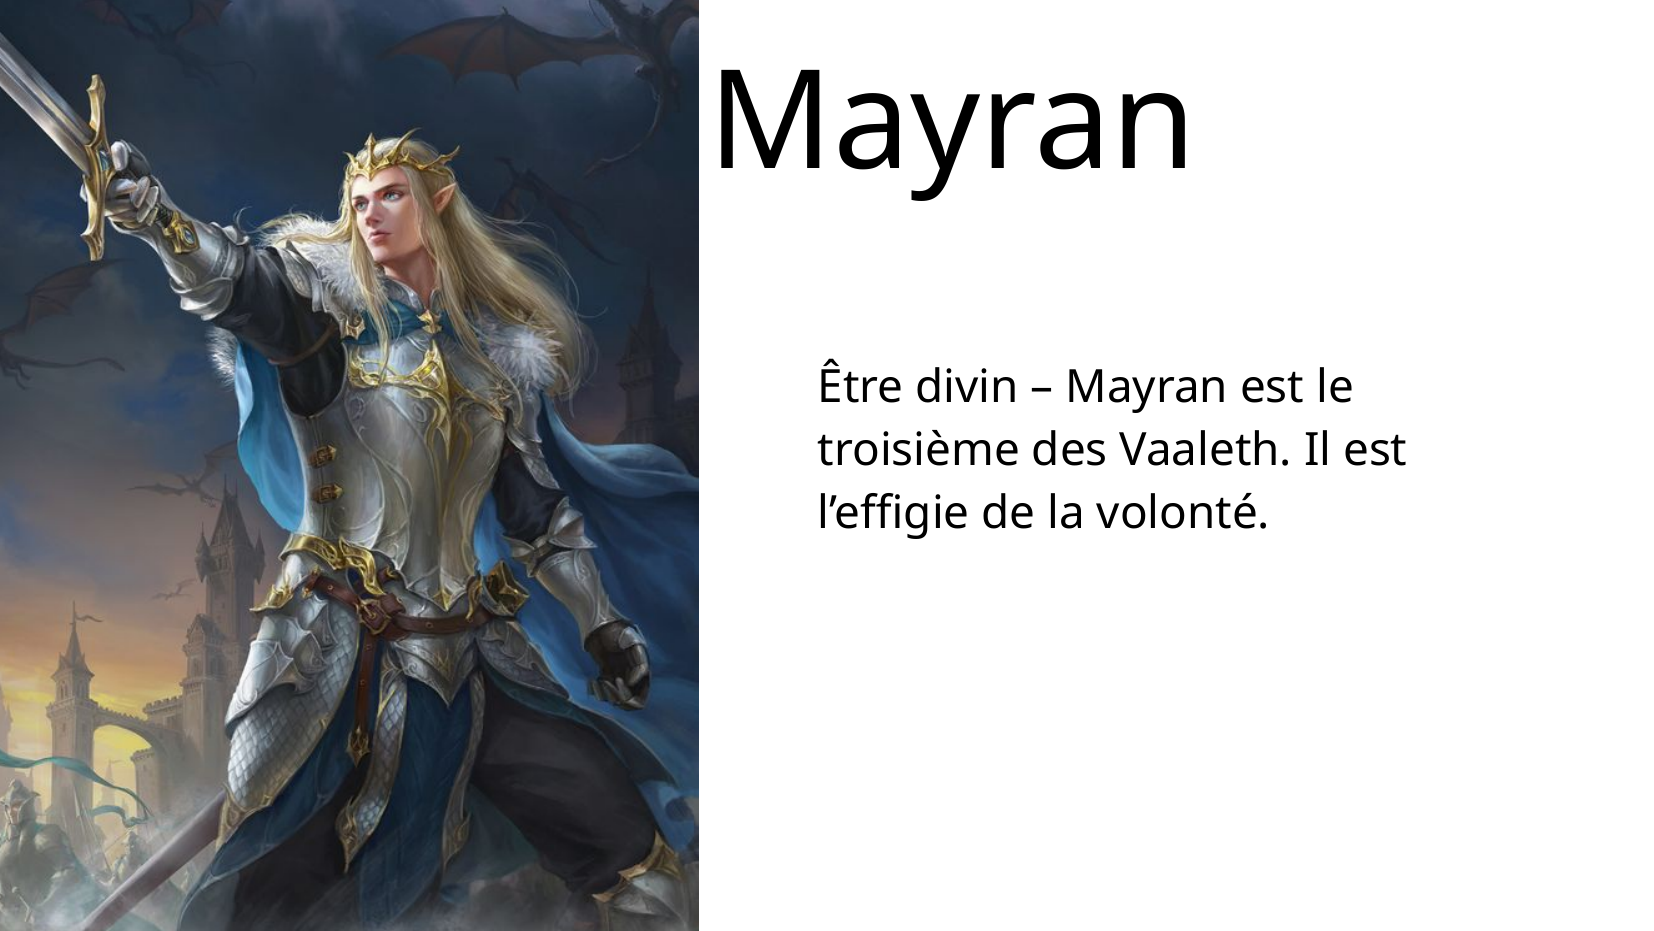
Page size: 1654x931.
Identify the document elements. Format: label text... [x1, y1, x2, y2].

title Mayran [699, 14, 1571, 216]
picture [0, 0, 699, 931]
text_box Être divin – Mayran est le troisième des Vaaleth. Il est l’effigie de la volonté. [803, 346, 1515, 648]
